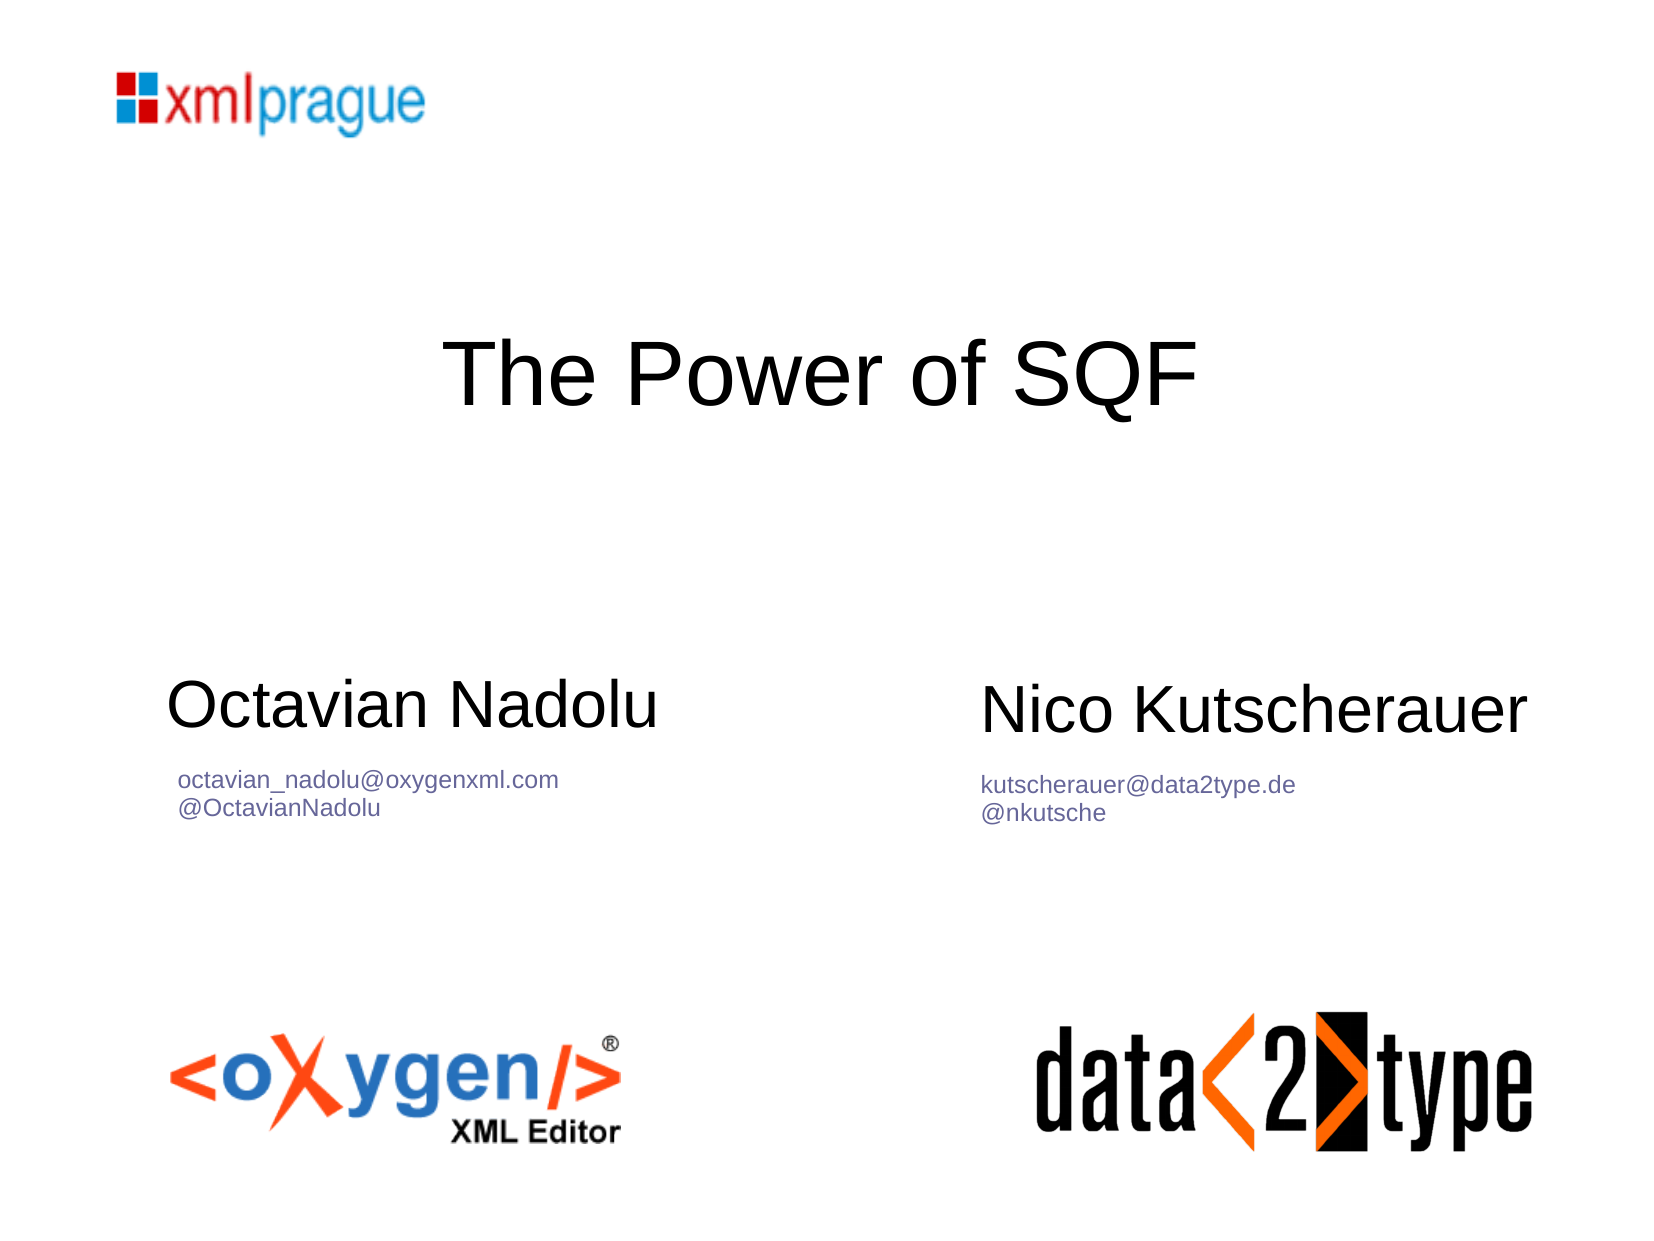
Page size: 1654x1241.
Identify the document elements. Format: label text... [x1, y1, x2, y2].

text_box kutscherauer@data2type.de @nkutsche [980, 770, 1366, 827]
picture [1033, 928, 1536, 1241]
text_box octavian_nadolu@oxygenxml.com @OctavianNadolu [177, 766, 563, 823]
subtitle Nico Kutscherauer [974, 634, 1536, 813]
picture [170, 1033, 621, 1145]
picture [100, 58, 443, 148]
text_box Octavian Nadolu [147, 667, 680, 771]
title The Power of SQF [76, 95, 1565, 653]
